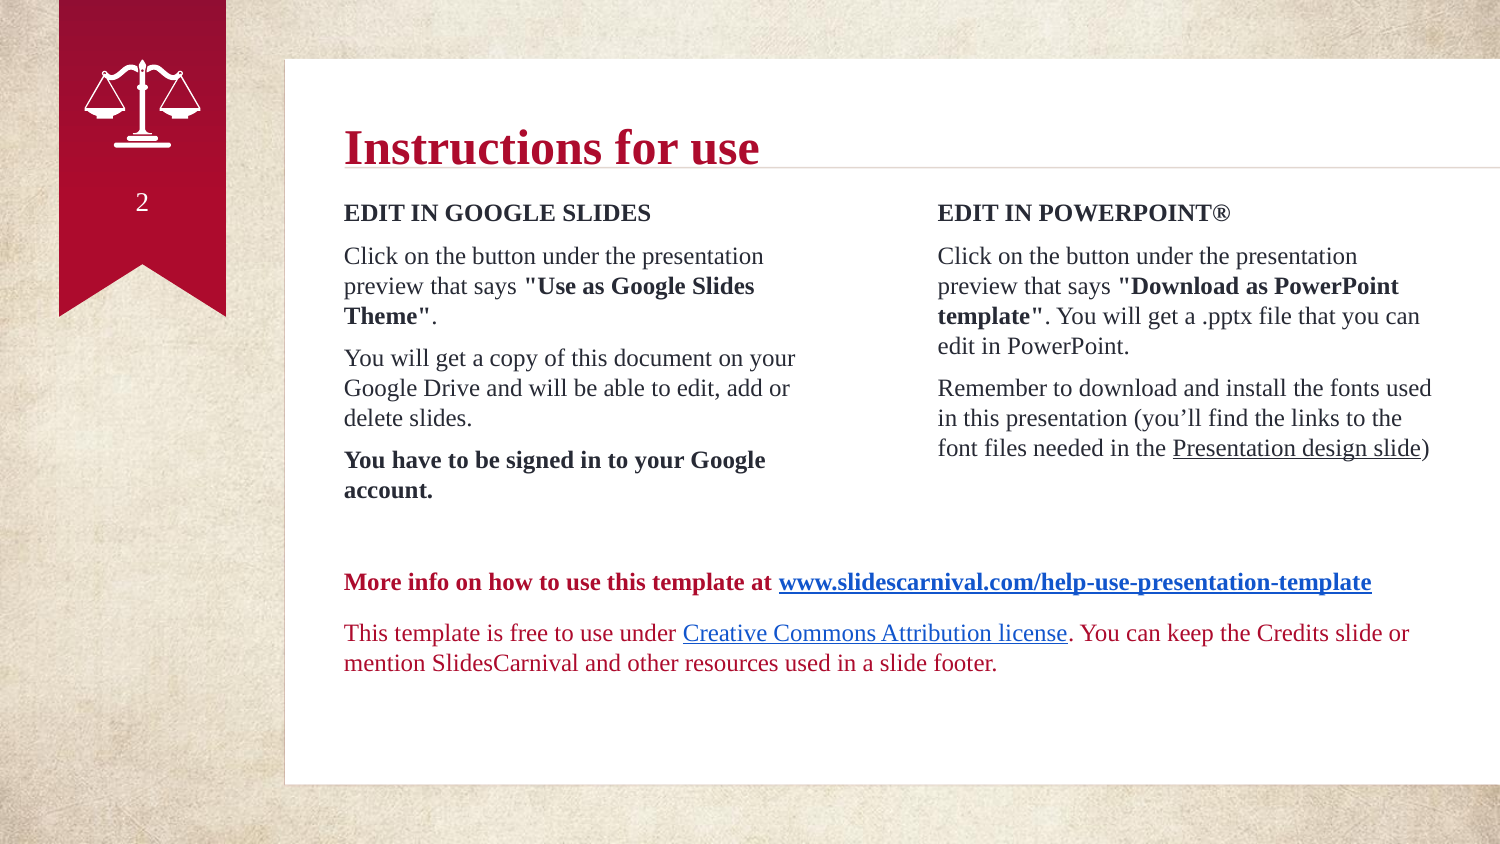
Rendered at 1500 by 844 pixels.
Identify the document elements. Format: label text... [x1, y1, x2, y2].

title Instructions for use [343, 109, 1441, 175]
picture [0, 0, 1500, 844]
list More info on how to use this template at www.slidescarnival.com/help-use-presentation-template This template is free to use under Creative Commons Attribution license. You can keep the Credits slide or mention SlidesCarnival and other resources used in a slide footer. [343, 565, 1441, 753]
list EDIT IN GOOGLE SLIDES Click on the button under the presentation preview that says "Use as Google Slides Theme". You will get a copy of this document on your Google Drive and will be able to edit, add or delete slides. You have to be signed in to your Google account. [343, 196, 848, 541]
slide_number <number> [58, 167, 226, 233]
list EDIT IN POWERPOINT® Click on the button under the presentation preview that says "Download as PowerPoint template". You will get a .pptx file that you can edit in PowerPoint. Remember to download and install the fonts used in this presentation (you’ll find the links to the font files needed in the Presentation design slide) [937, 196, 1441, 541]
